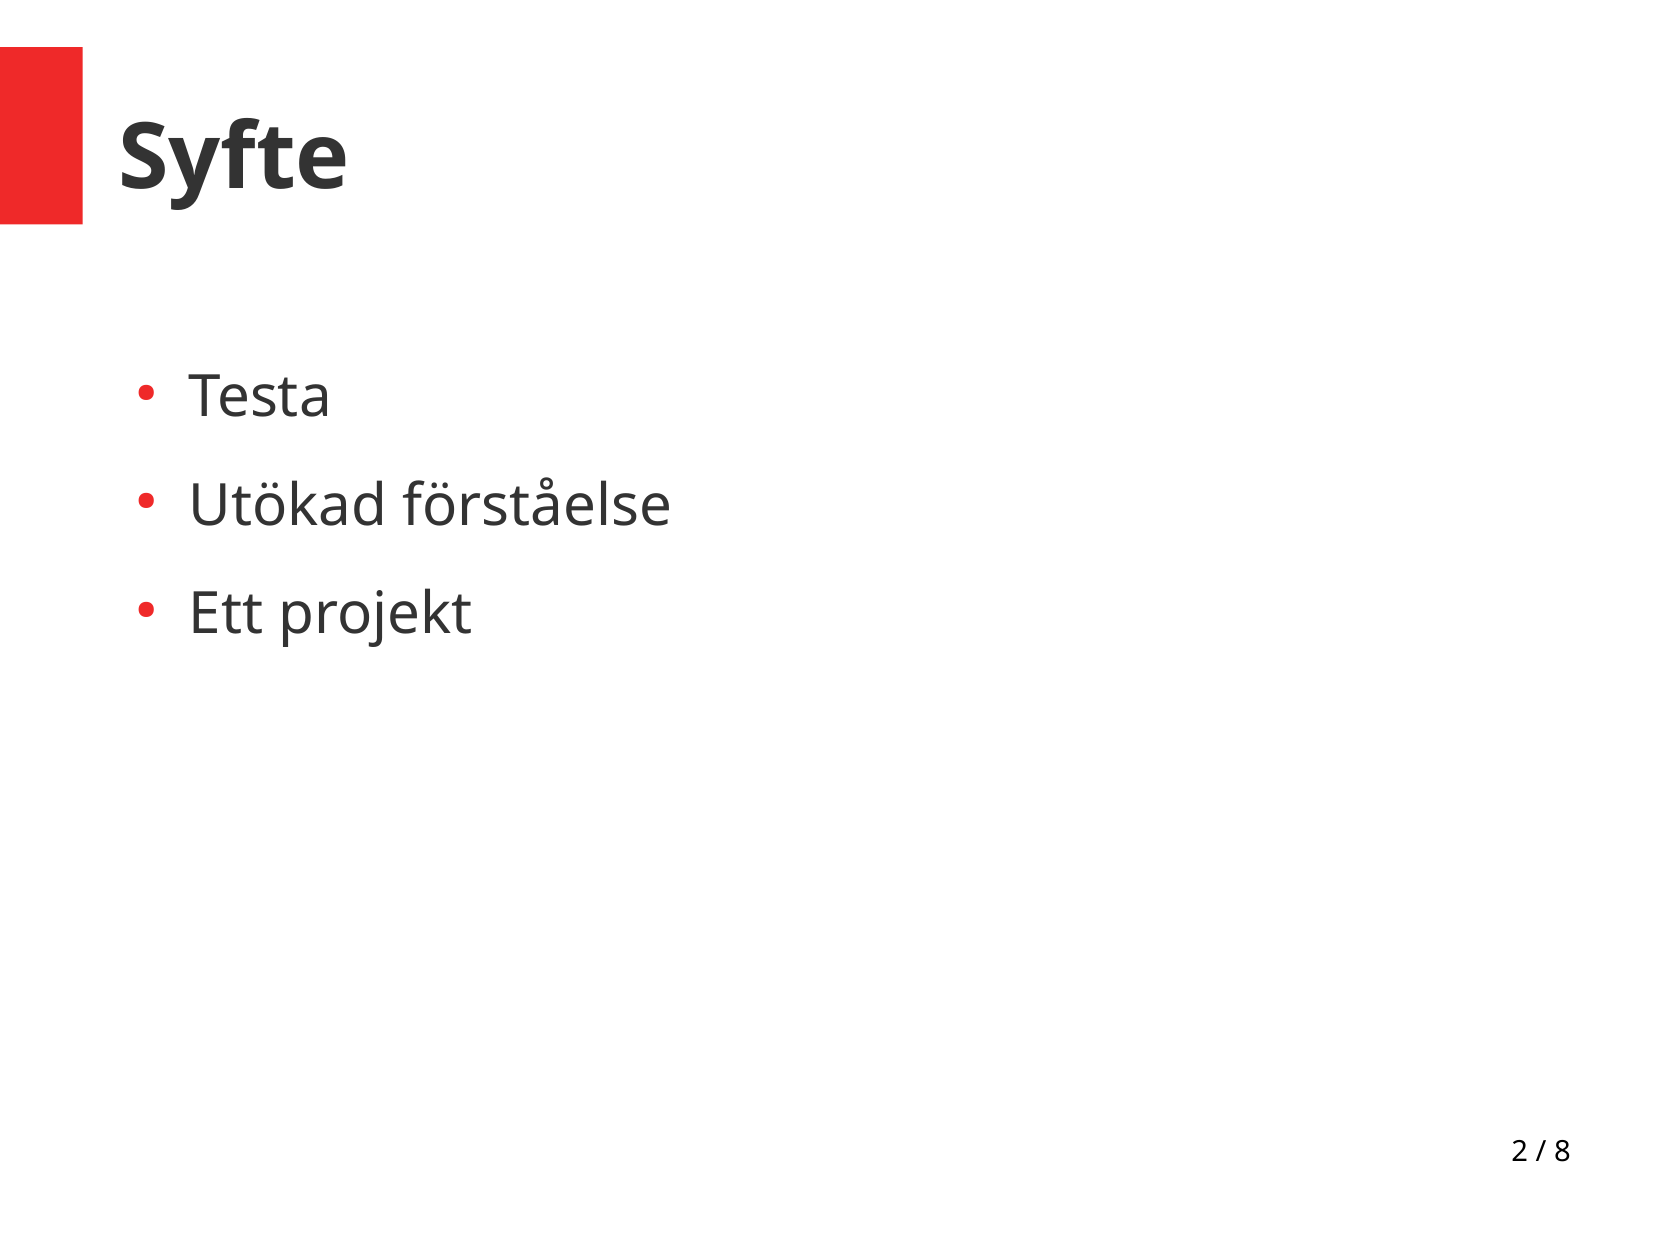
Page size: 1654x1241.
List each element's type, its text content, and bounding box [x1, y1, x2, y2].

title Syfte [118, 49, 1571, 257]
list Testa Utökad förståelse Ett projekt [118, 354, 1536, 1074]
